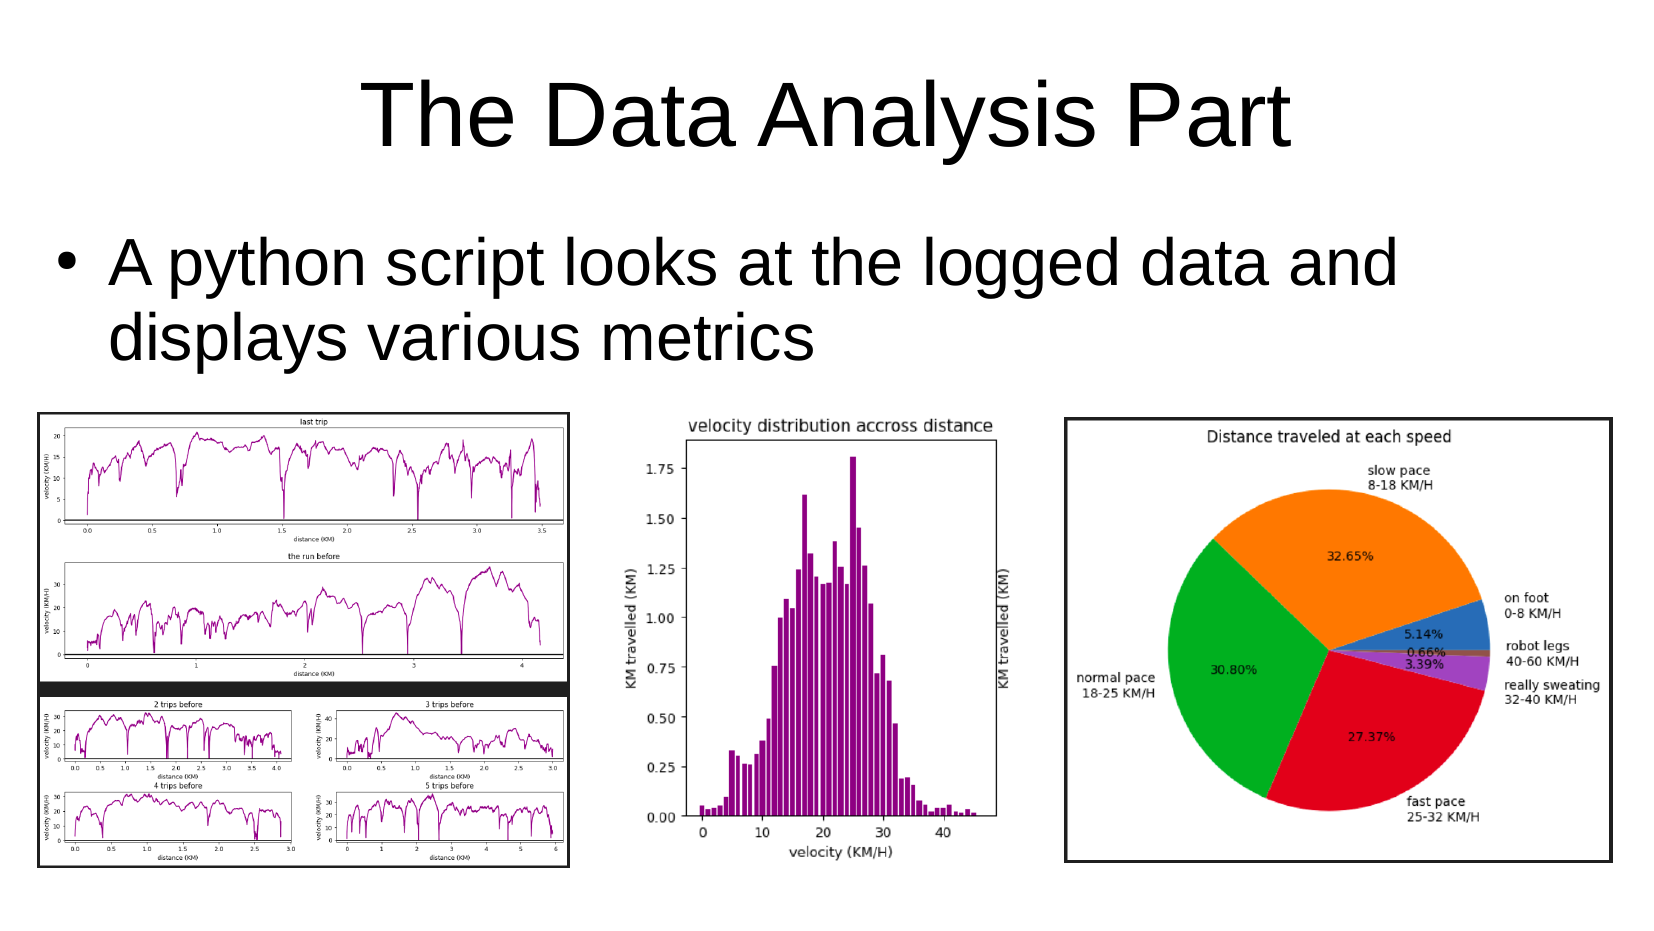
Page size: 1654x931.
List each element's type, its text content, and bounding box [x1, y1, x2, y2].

picture [1064, 417, 1613, 863]
list A python script looks at the logged data and displays various metrics [37, 225, 1613, 765]
title The Data Analysis Part [82, 37, 1571, 193]
picture [621, 412, 1013, 863]
picture [37, 412, 570, 868]
